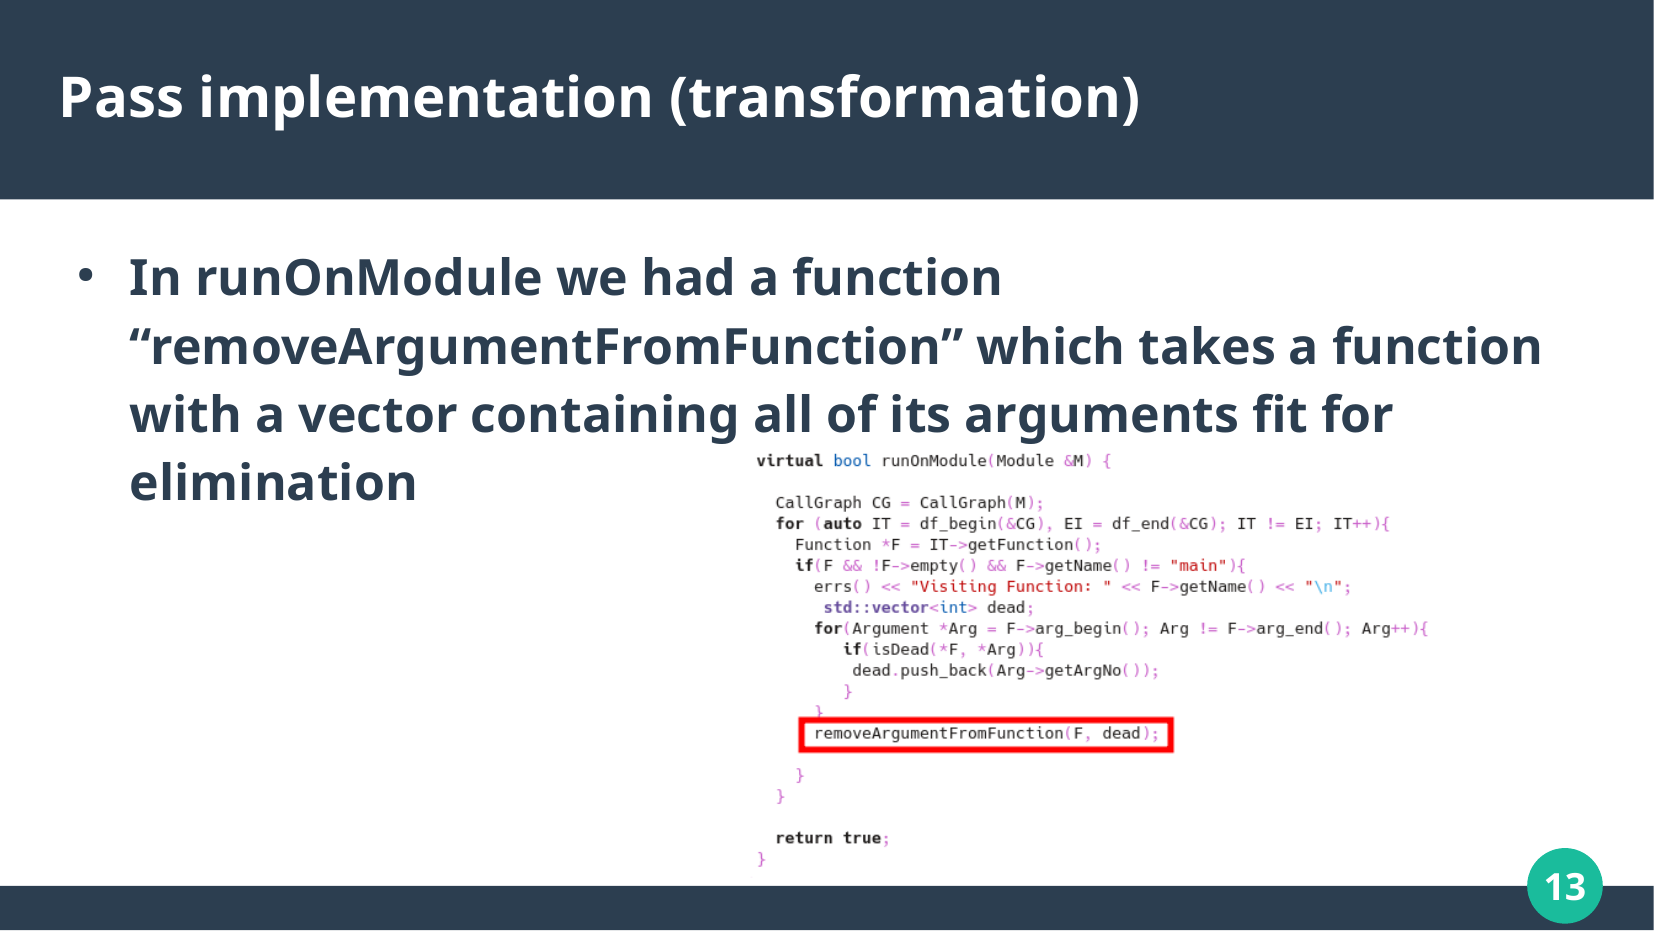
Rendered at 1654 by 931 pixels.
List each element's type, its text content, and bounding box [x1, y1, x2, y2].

picture [750, 449, 1444, 878]
list In runOnModule we had a function “removeArgumentFromFunction” which takes a function with a vector containing all of its arguments fit for elimination [59, 242, 1595, 863]
title Pass implementation (transformation) [59, 37, 1595, 155]
